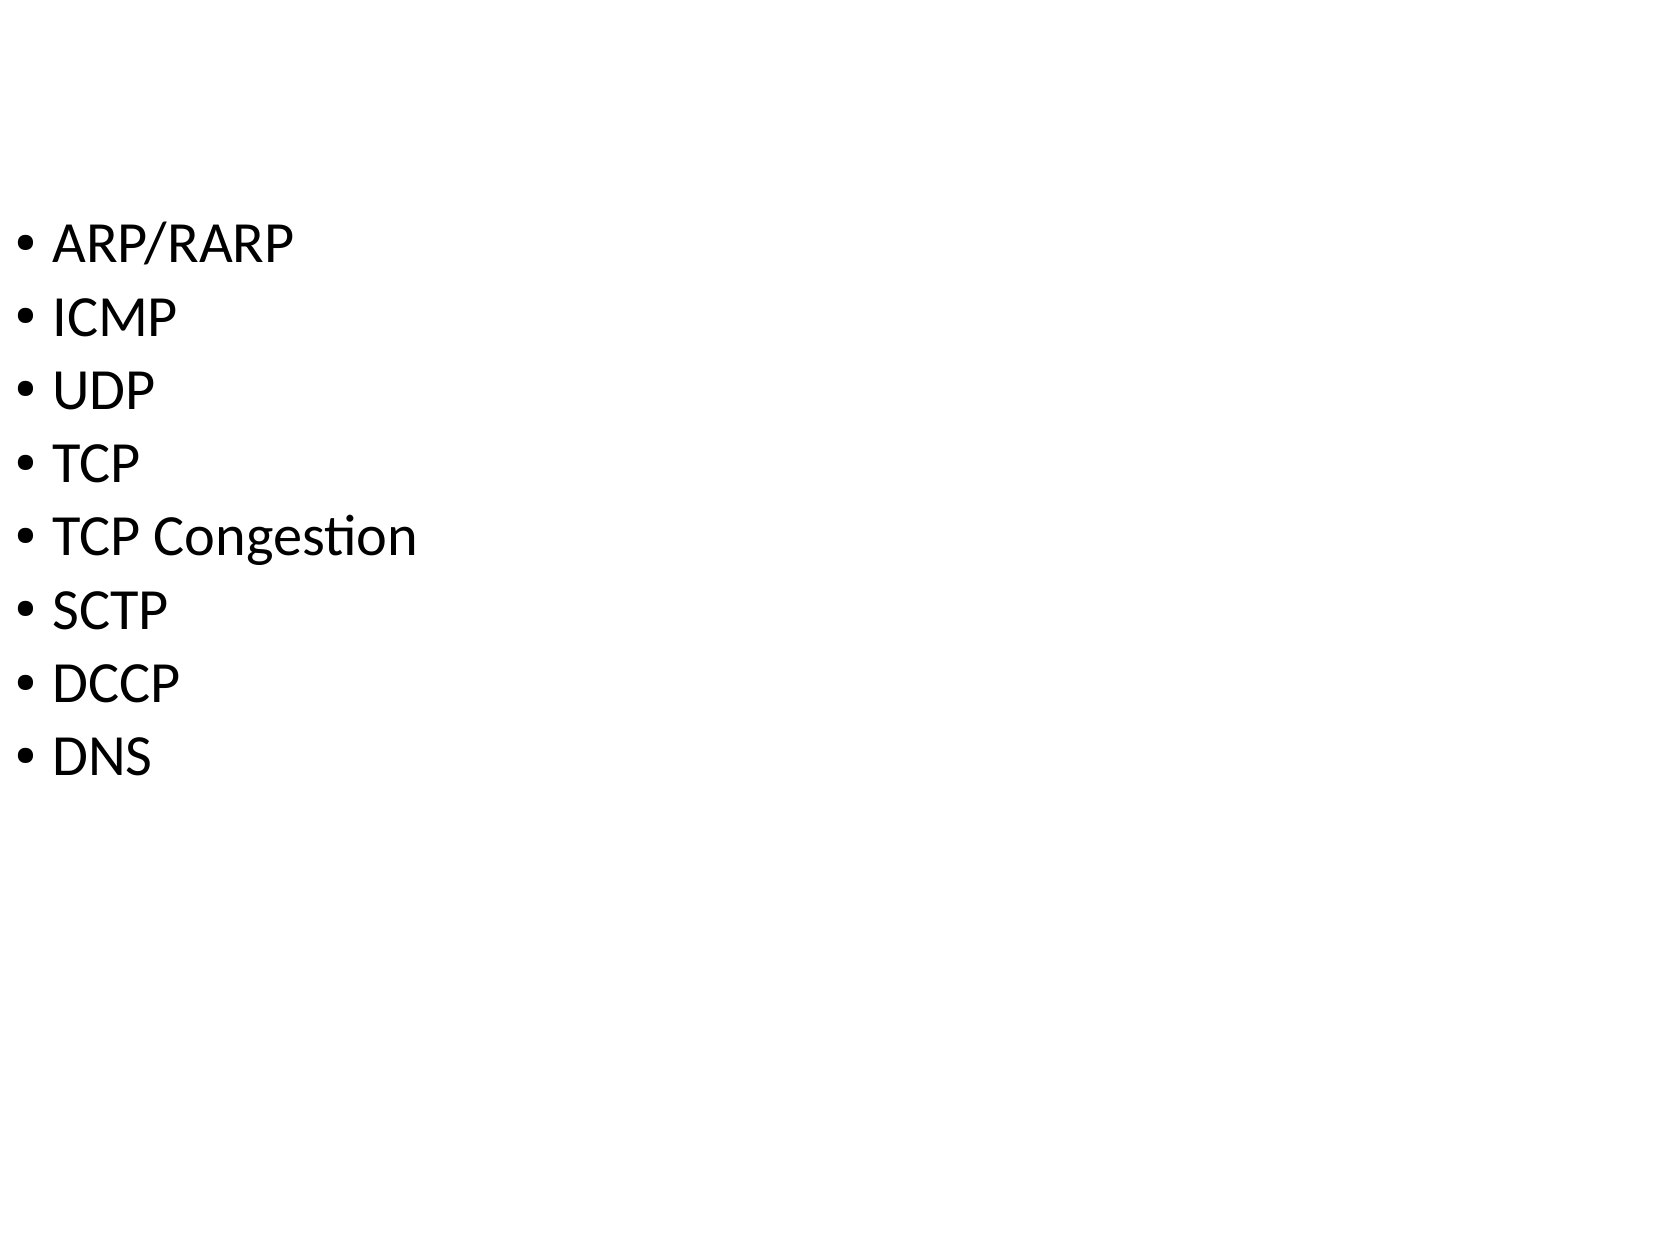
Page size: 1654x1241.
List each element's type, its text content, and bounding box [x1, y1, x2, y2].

list ARP/RARP ICMP UDP TCP TCP Congestion SCTP DCCP DNS [0, 213, 1456, 1109]
